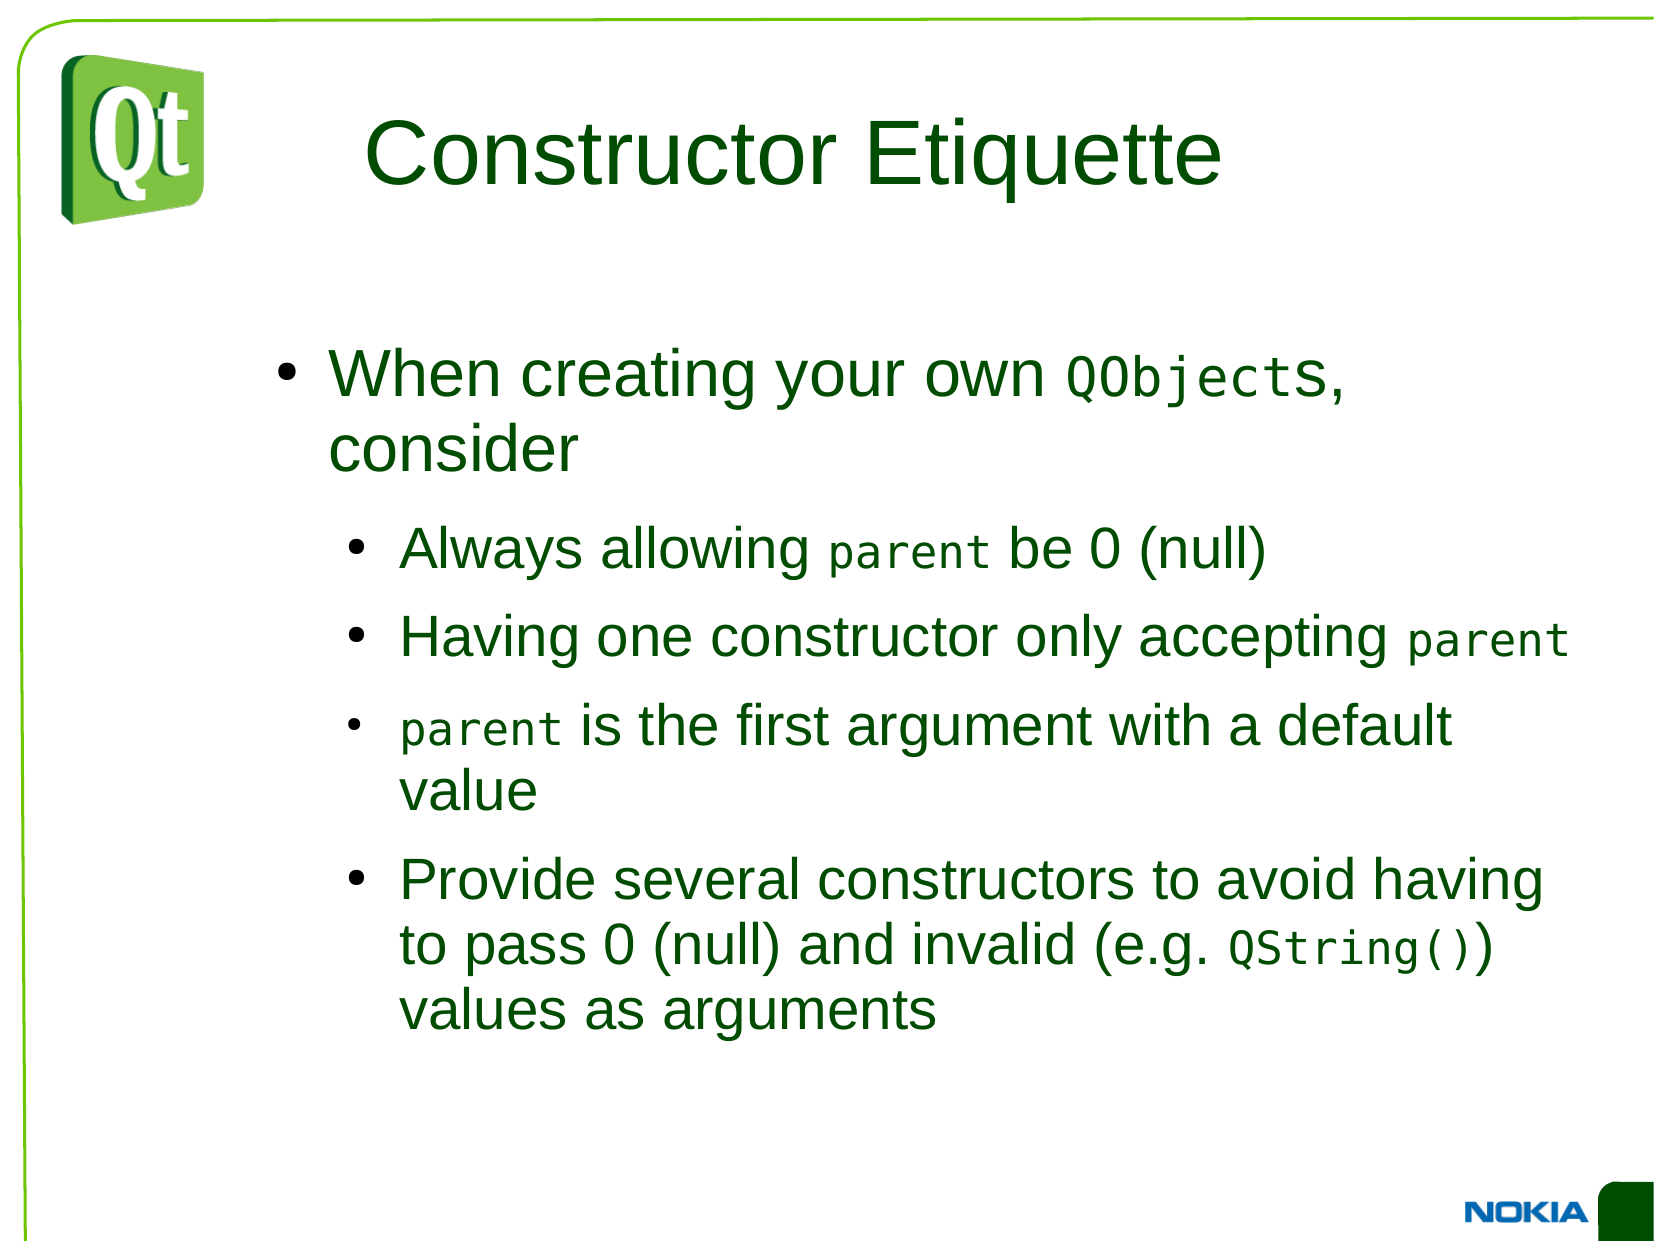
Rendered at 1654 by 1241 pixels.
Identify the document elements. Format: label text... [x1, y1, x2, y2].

title Constructor Etiquette [257, 49, 1333, 257]
list When creating your own QObjects, consider Always allowing parent be 0 (null) Having one constructor only accepting parent parent is the first argument with a default value Provide several constructors to avoid having to pass 0 (null) and invalid (e.g. QString()) values as arguments [257, 336, 1577, 1100]
picture [61, 55, 204, 225]
picture [1465, 1201, 1589, 1223]
